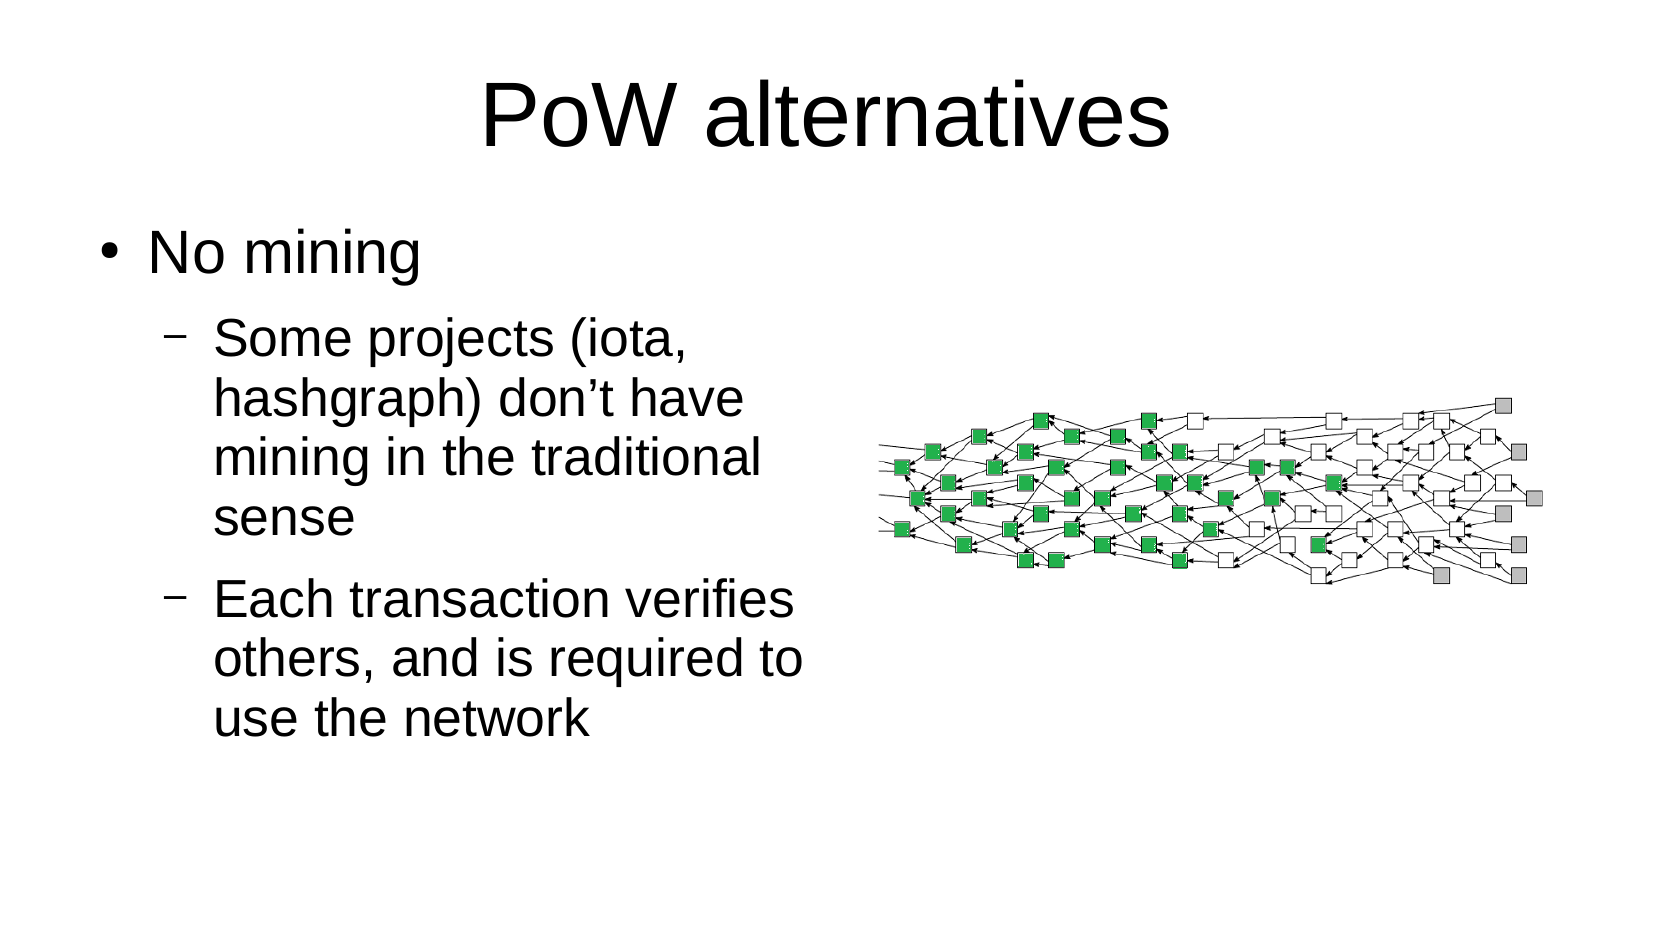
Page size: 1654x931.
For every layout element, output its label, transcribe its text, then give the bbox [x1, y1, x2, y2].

list No mining Some projects (iota, hashgraph) don’t have mining in the traditional sense Each transaction verifies others, and is required to use the network [82, 217, 809, 758]
picture [845, 380, 1572, 595]
title PoW alternatives [82, 37, 1571, 193]
